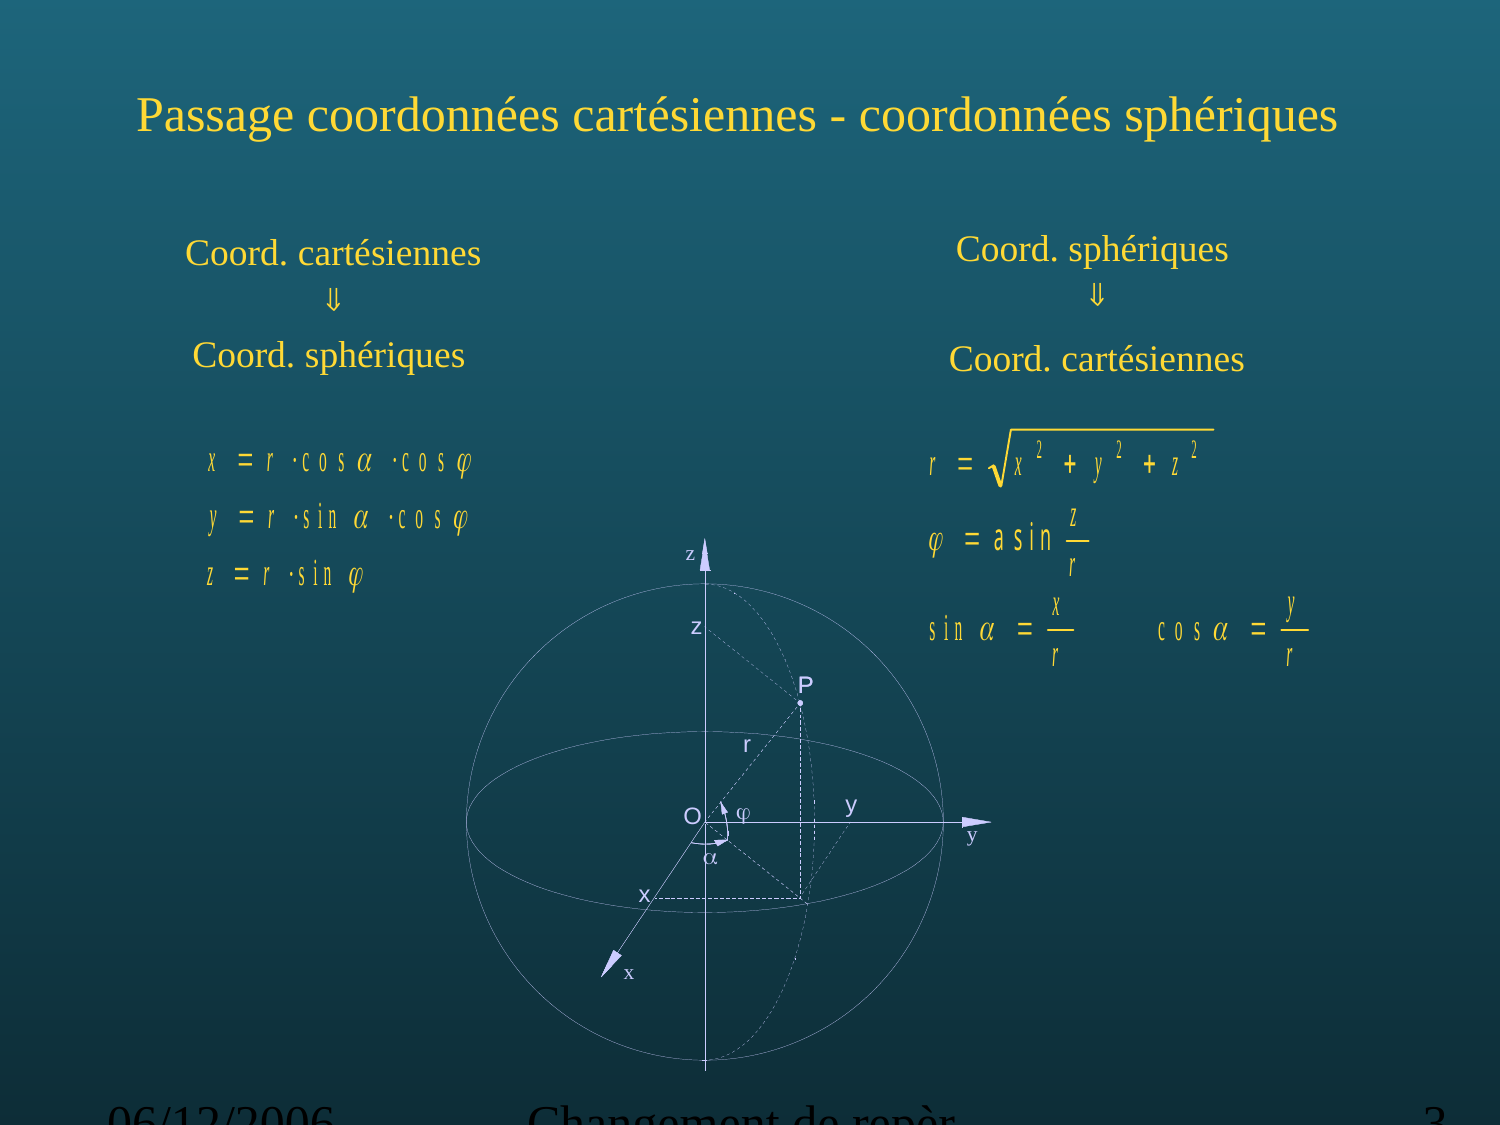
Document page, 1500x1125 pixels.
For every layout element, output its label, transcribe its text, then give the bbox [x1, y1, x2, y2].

title Passage coordonnées cartésiennes - coordonnées sphériques [99, 73, 1375, 150]
text_box Coord. sphériques [171, 331, 497, 383]
picture [466, 538, 995, 1074]
text_box Coord. cartésiennes [153, 219, 514, 281]
chart [199, 444, 491, 605]
list Coord. cartésiennes [916, 326, 1278, 387]
chart [922, 420, 1317, 677]
text_box Coord. sphériques [934, 224, 1260, 277]
text_box  [309, 271, 358, 331]
text_box  [1073, 277, 1121, 330]
